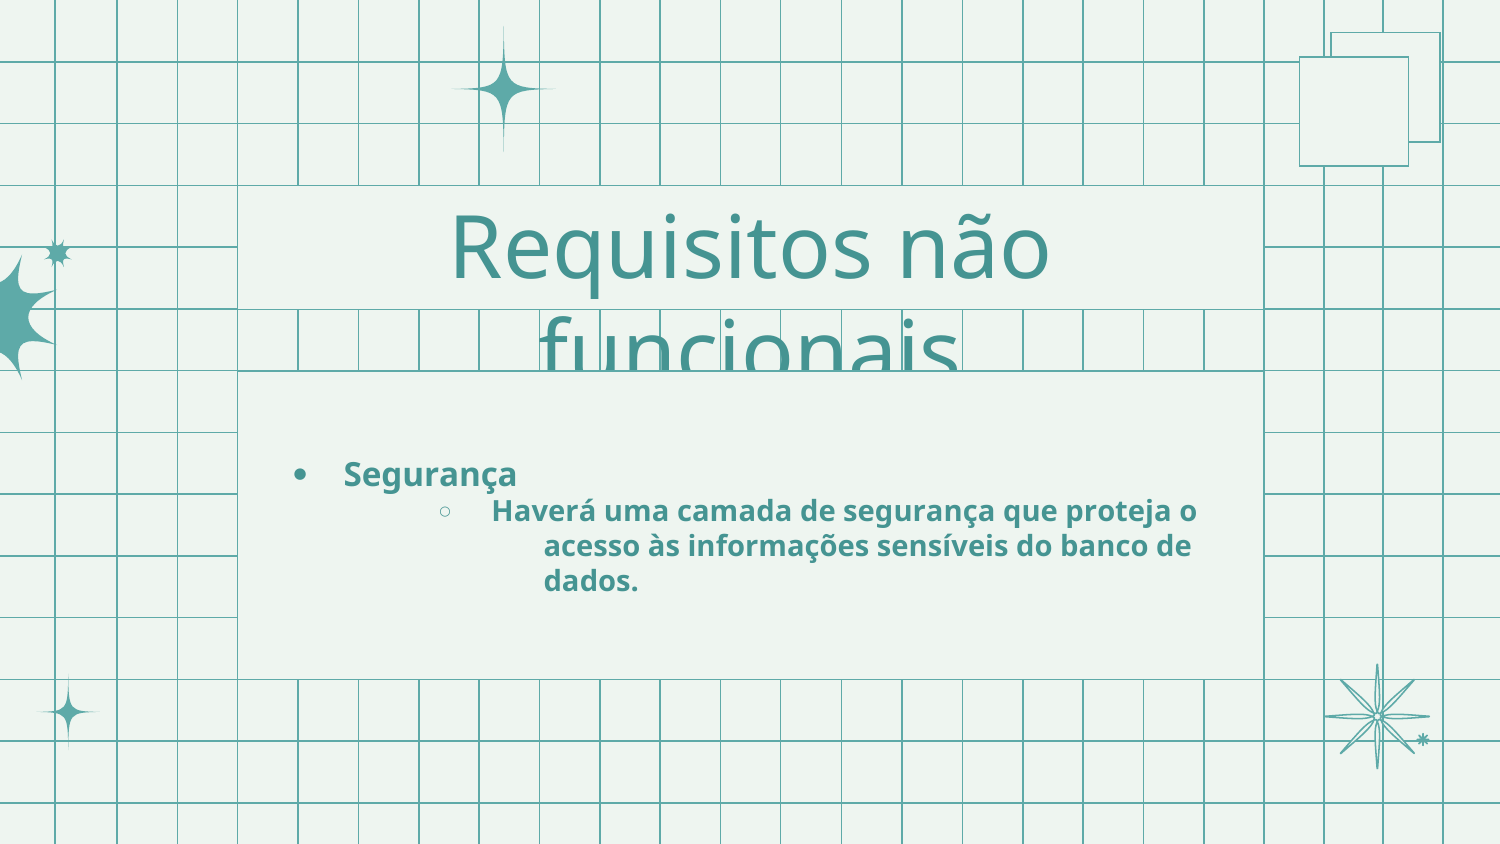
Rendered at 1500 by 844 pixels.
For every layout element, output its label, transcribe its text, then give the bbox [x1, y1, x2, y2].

text_box [451, 25, 556, 153]
title Requisitos não funcionais [237, 185, 1264, 310]
subtitle Segurança Haverá uma camada de segurança que proteja o acesso às informações sensíveis do banco de dados. [237, 370, 1264, 680]
